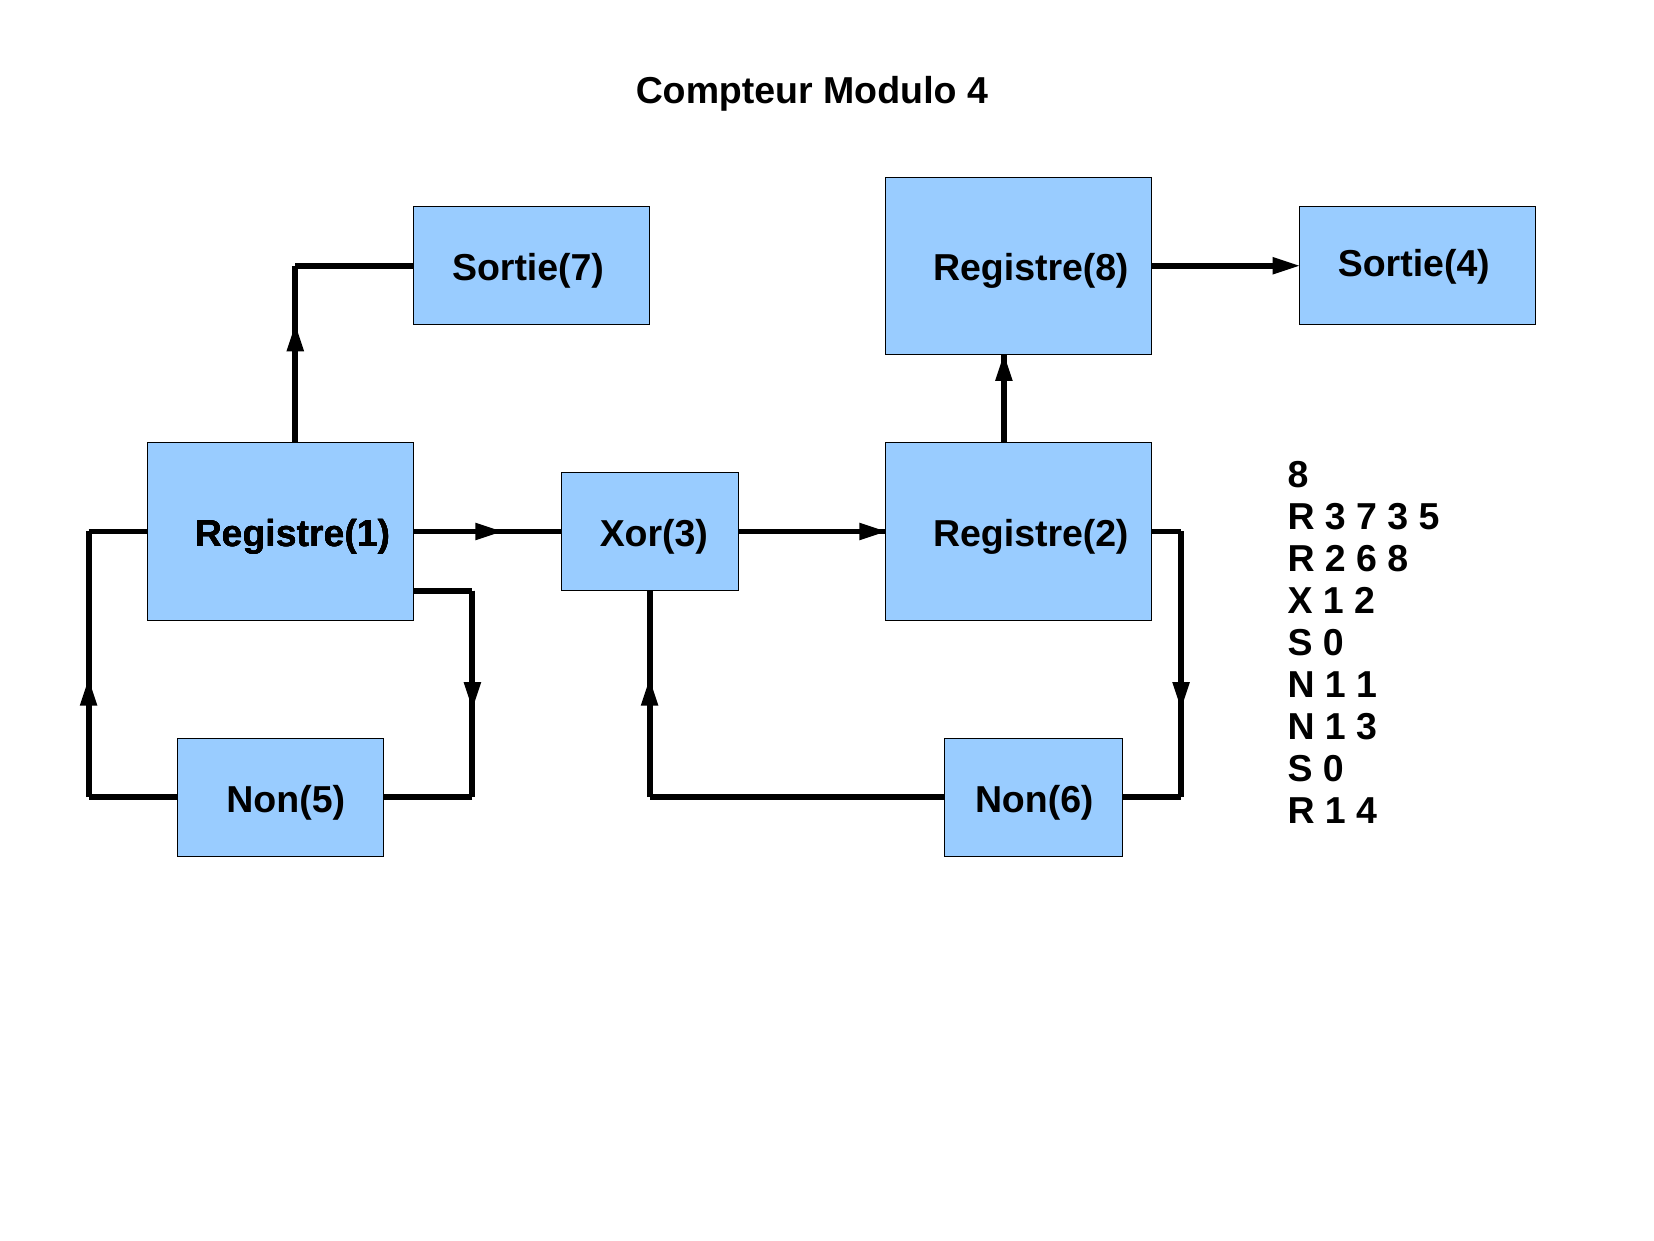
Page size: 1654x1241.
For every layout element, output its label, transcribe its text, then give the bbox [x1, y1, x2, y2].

text_box [1299, 206, 1536, 232]
text_box [944, 738, 1123, 767]
text_box [177, 831, 384, 857]
text_box Xor(3) [561, 501, 798, 565]
text_box Registre(1) [177, 501, 414, 565]
text_box [885, 177, 1152, 355]
text_box [413, 206, 650, 236]
text_box Sortie(4) [1299, 232, 1536, 296]
text_box [147, 442, 414, 621]
text_box Non(5) [177, 767, 414, 831]
text_box Compteur Modulo 4 [531, 59, 1093, 122]
text_box [1299, 296, 1536, 325]
text_box Registre(2) [915, 501, 1152, 565]
text_box [885, 442, 1152, 621]
text_box Non(6) [915, 767, 1152, 831]
text_box Sortie(7) [413, 236, 650, 299]
text_box [561, 565, 739, 591]
text_box [413, 299, 650, 325]
text_box 8 R 3 7 3 5 R 2 6 8 X 1 2 S 0 N 1 1 N 1 3 S 0 R 1 4 [1269, 442, 1536, 842]
text_box Registre(8) [915, 236, 1152, 299]
text_box [177, 738, 384, 767]
text_box [561, 472, 739, 501]
text_box [944, 831, 1123, 857]
